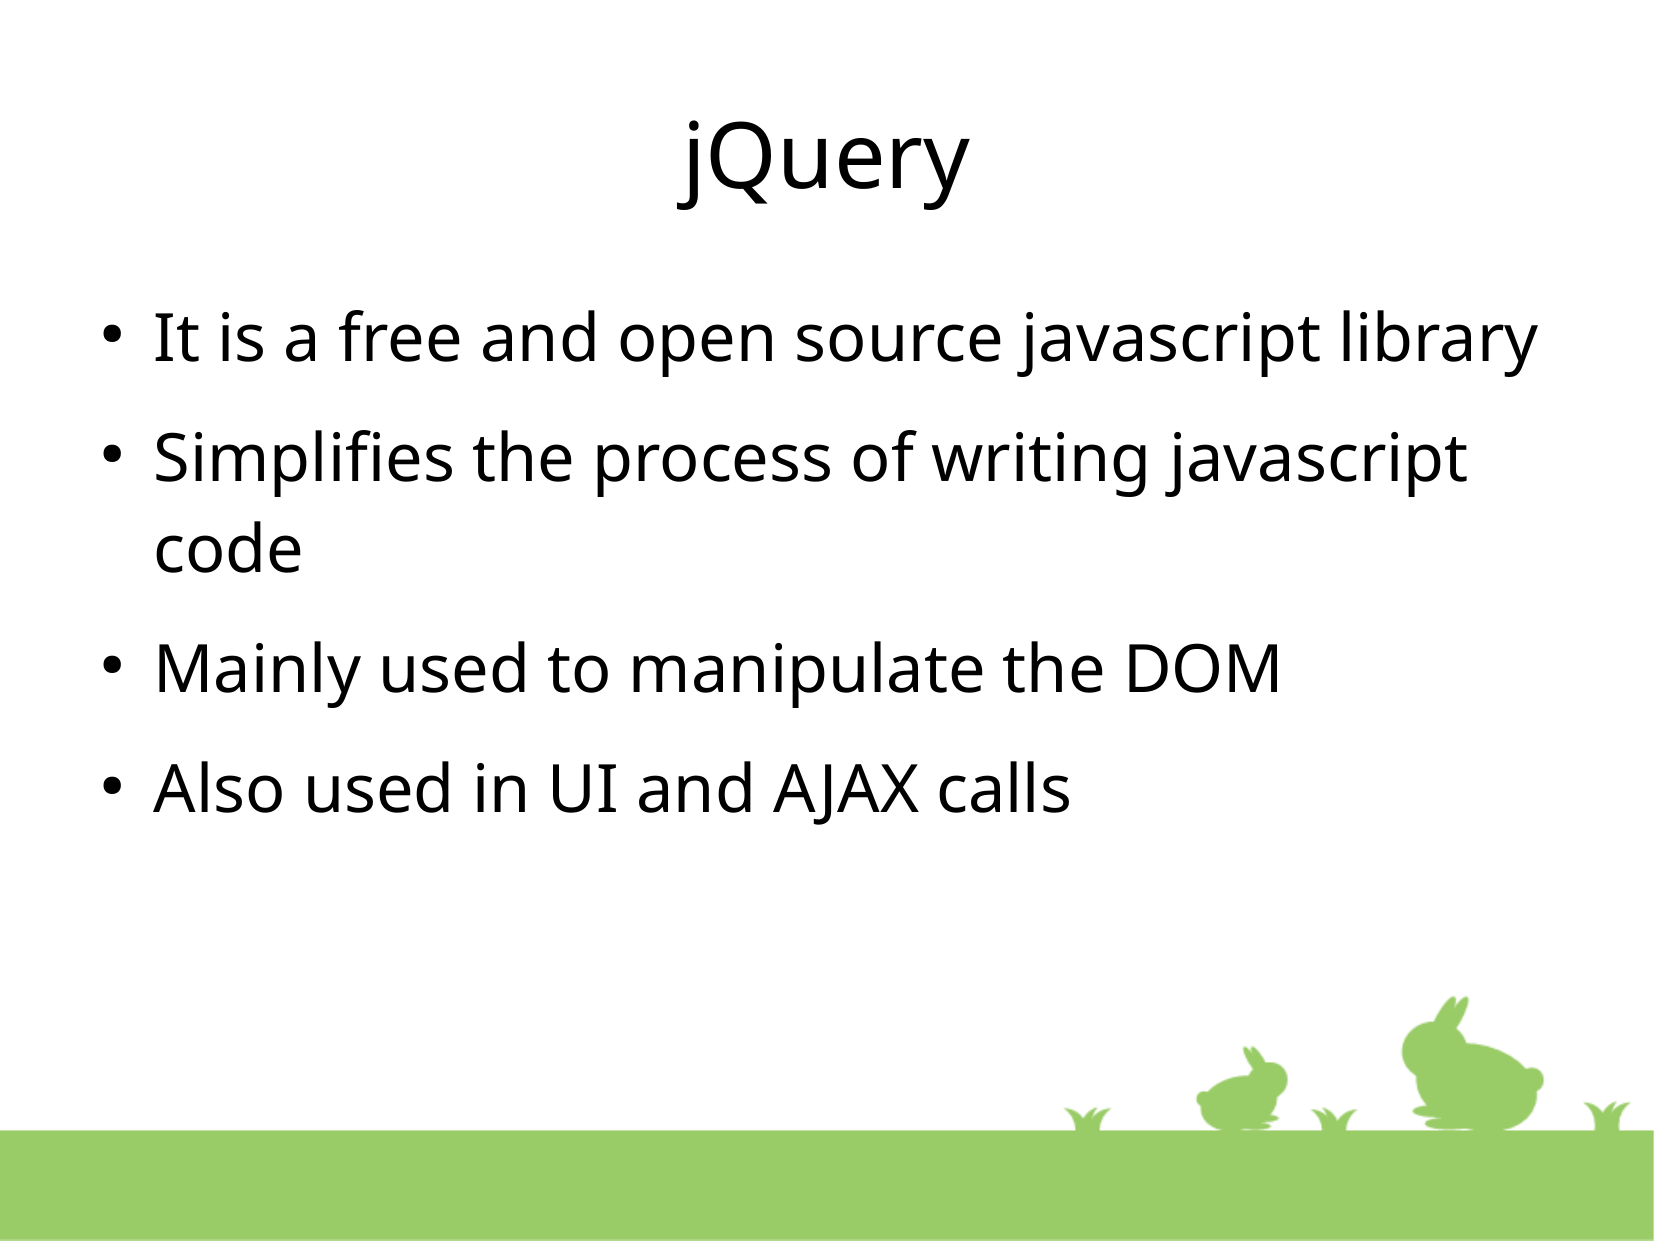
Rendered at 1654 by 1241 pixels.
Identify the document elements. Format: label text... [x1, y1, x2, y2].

picture [0, 0, 1654, 1241]
list It is a free and open source javascript library Simplifies the process of writing javascript code Mainly used to manipulate the DOM Also used in UI and AJAX calls [82, 290, 1571, 1010]
title jQuery [82, 49, 1571, 257]
